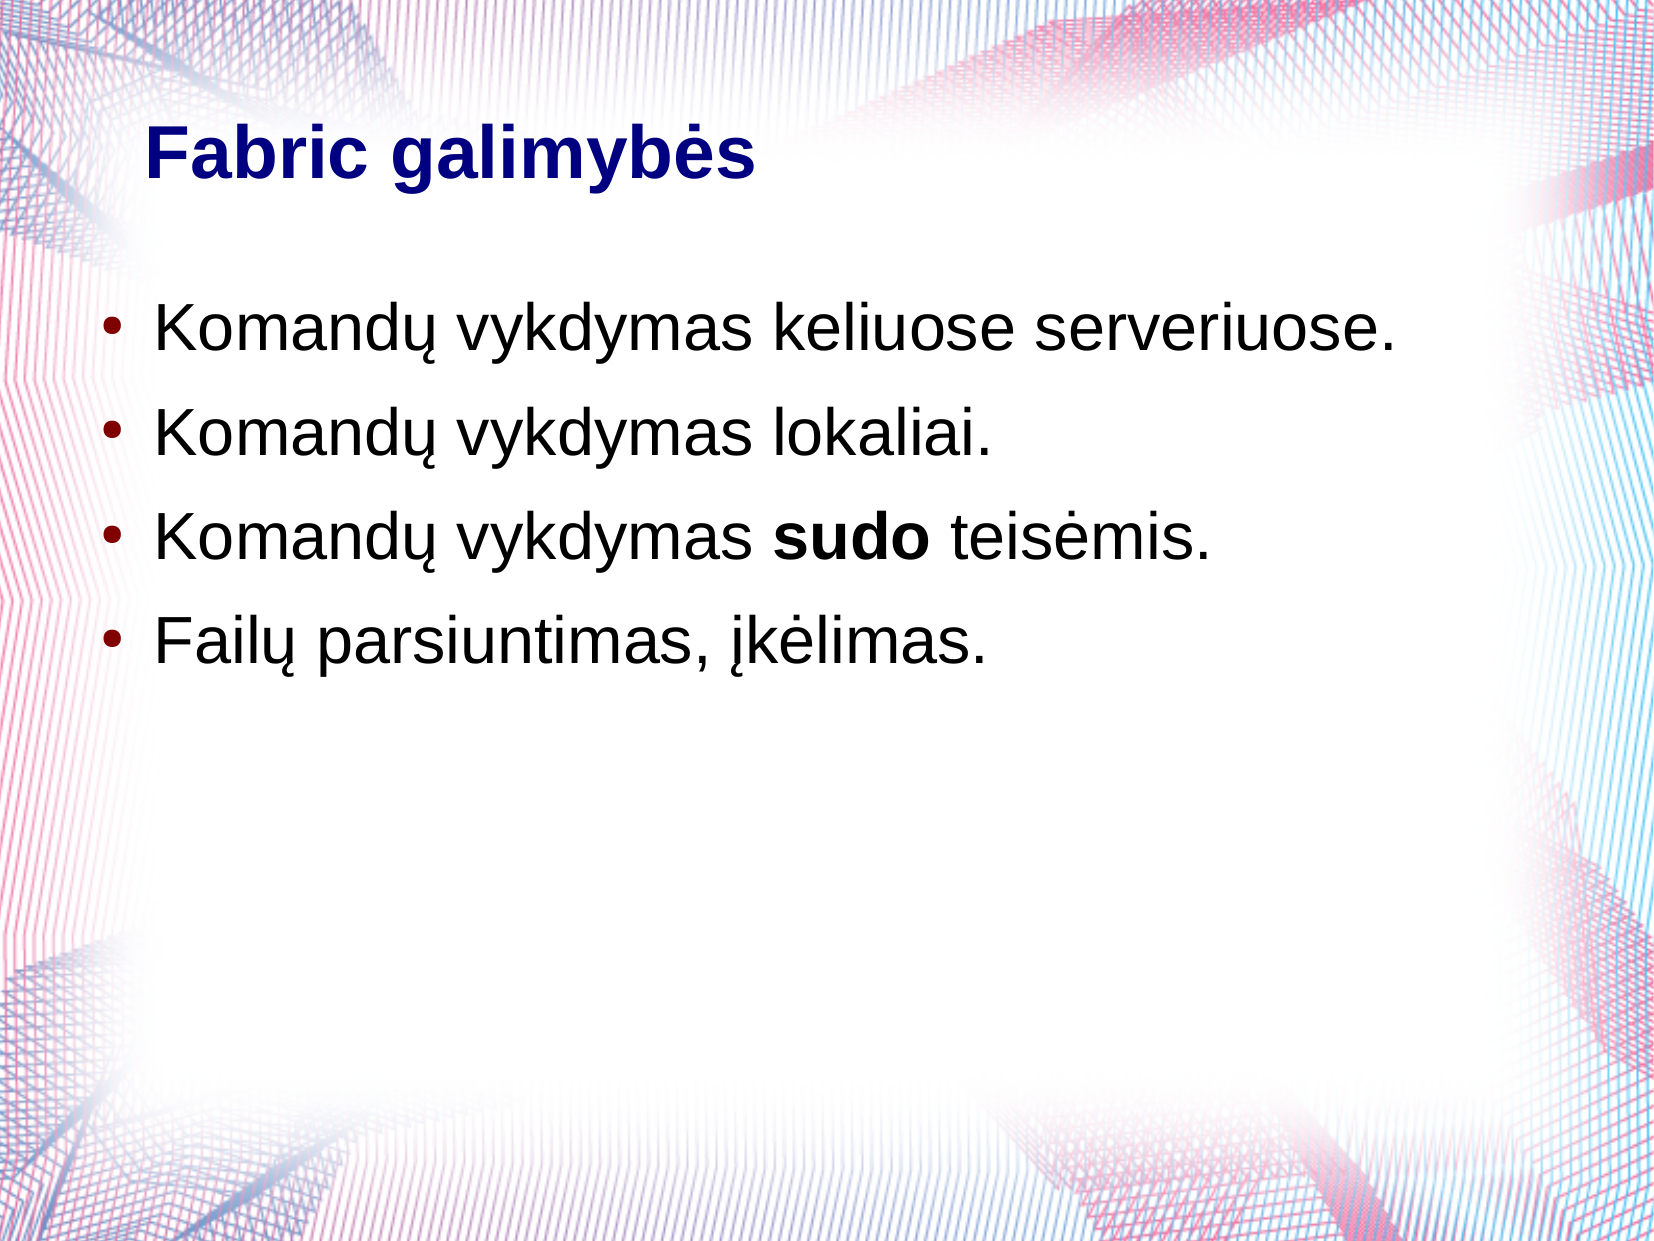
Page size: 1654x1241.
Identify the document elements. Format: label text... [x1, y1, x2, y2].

title Fabric galimybės [82, 49, 1571, 257]
picture [0, 0, 1654, 1241]
list Komandų vykdymas keliuose serveriuose. Komandų vykdymas lokaliai. Komandų vykdymas sudo teisėmis. Failų parsiuntimas, įkėlimas. [82, 290, 1571, 1109]
